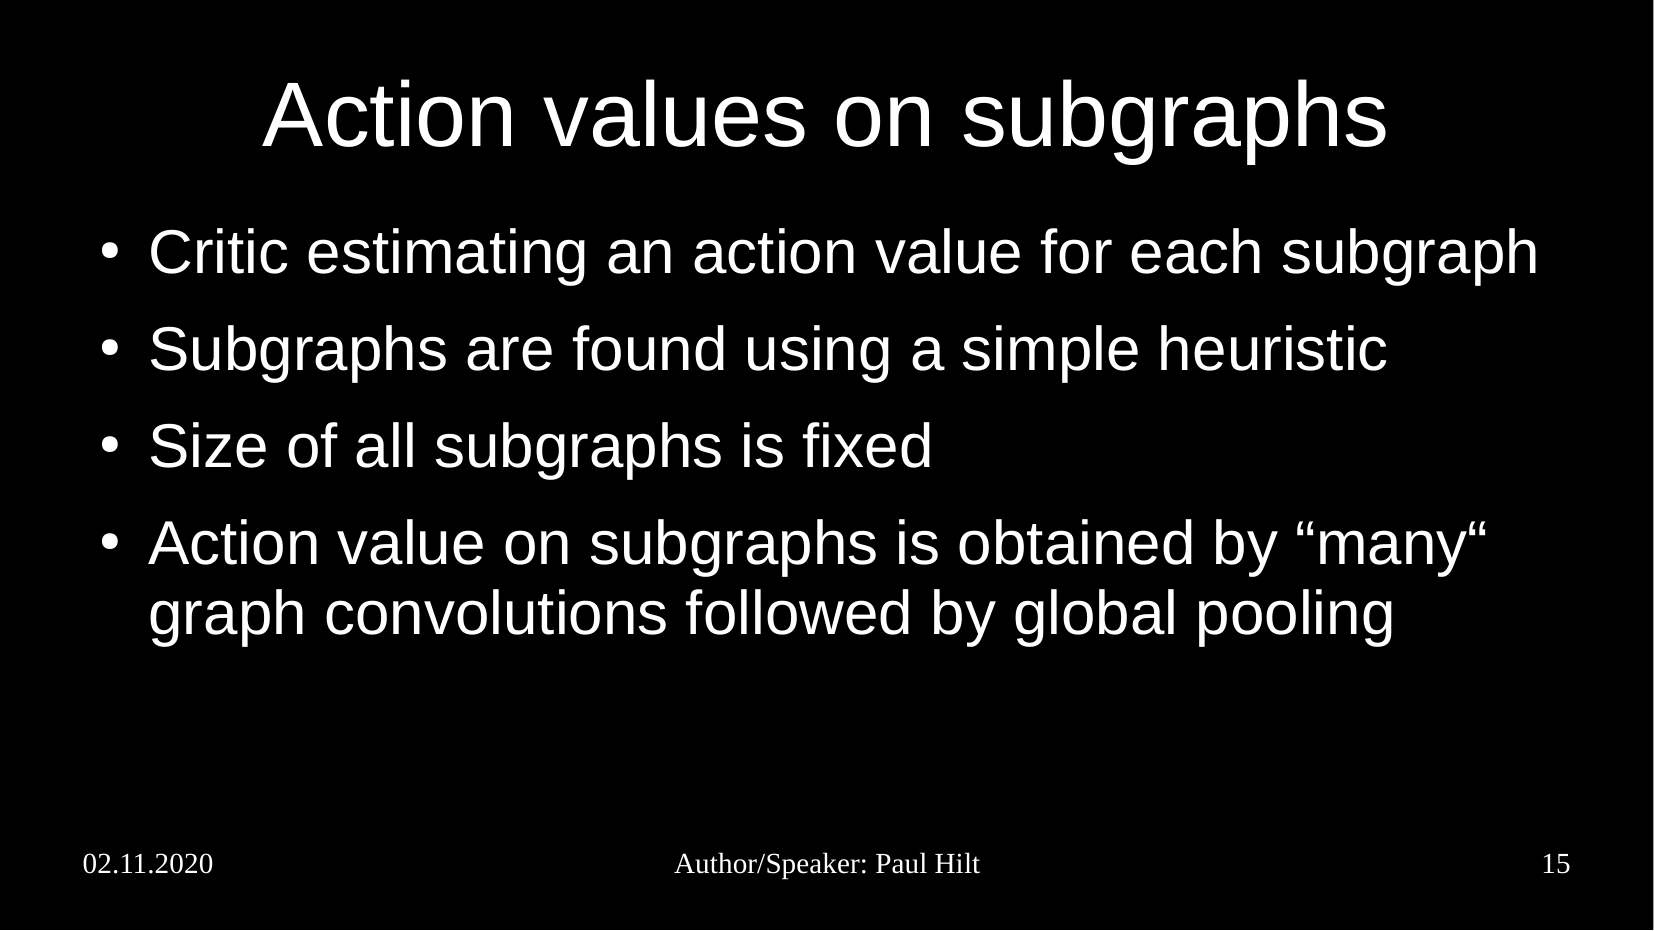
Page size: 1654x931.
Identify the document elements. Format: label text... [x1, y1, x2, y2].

list Critic estimating an action value for each subgraph Subgraphs are found using a simple heuristic Size of all subgraphs is fixed Action value on subgraphs is obtained by “many“ graph convolutions followed by global pooling [82, 217, 1571, 758]
title Action values on subgraphs [82, 37, 1571, 193]
